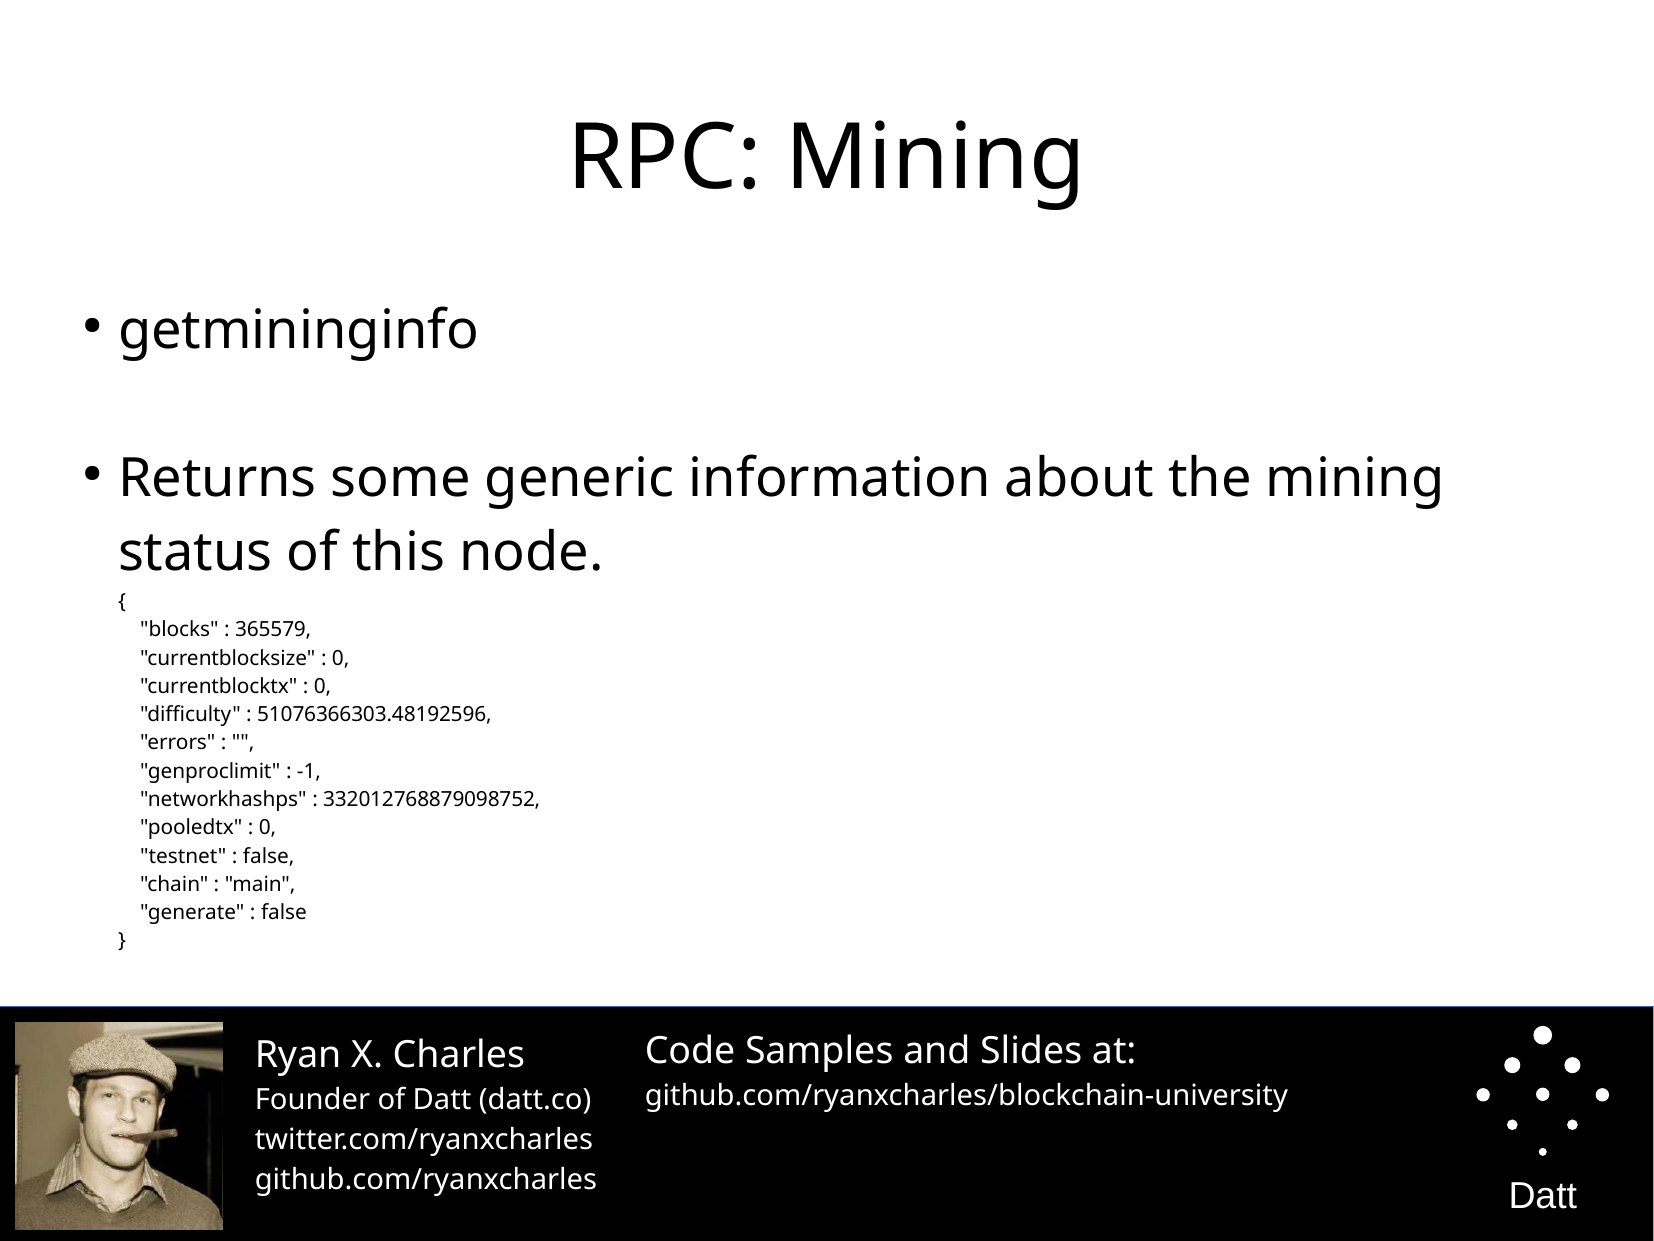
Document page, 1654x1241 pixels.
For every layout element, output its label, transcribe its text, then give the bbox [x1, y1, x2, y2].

title RPC: Mining [82, 49, 1571, 257]
text_box Code Samples and Slides at: github.com/ryanxcharles/blockchain-university [630, 1015, 1403, 1156]
picture [1475, 1023, 1611, 1159]
picture [15, 1022, 223, 1231]
subtitle getmininginfo Returns some generic information about the mining status of this node. { "blocks" : 365579, "currentblocksize" : 0, "currentblocktx" : 0, "difficulty" : 51076366303.48192596, "errors" : "", "genproclimit" : -1, "networkhashps" : 332012768879098752, "pooledtx" : 0, "testnet" : false, "chain" : "main", "generate" : false } [82, 290, 1571, 1006]
text_box [0, 1006, 1654, 1241]
text_box Datt [1452, 1167, 1633, 1241]
text_box Ryan X. Charles Founder of Datt (datt.co) twitter.com/ryanxcharles github.com/ryanxcharles [240, 1020, 976, 1241]
